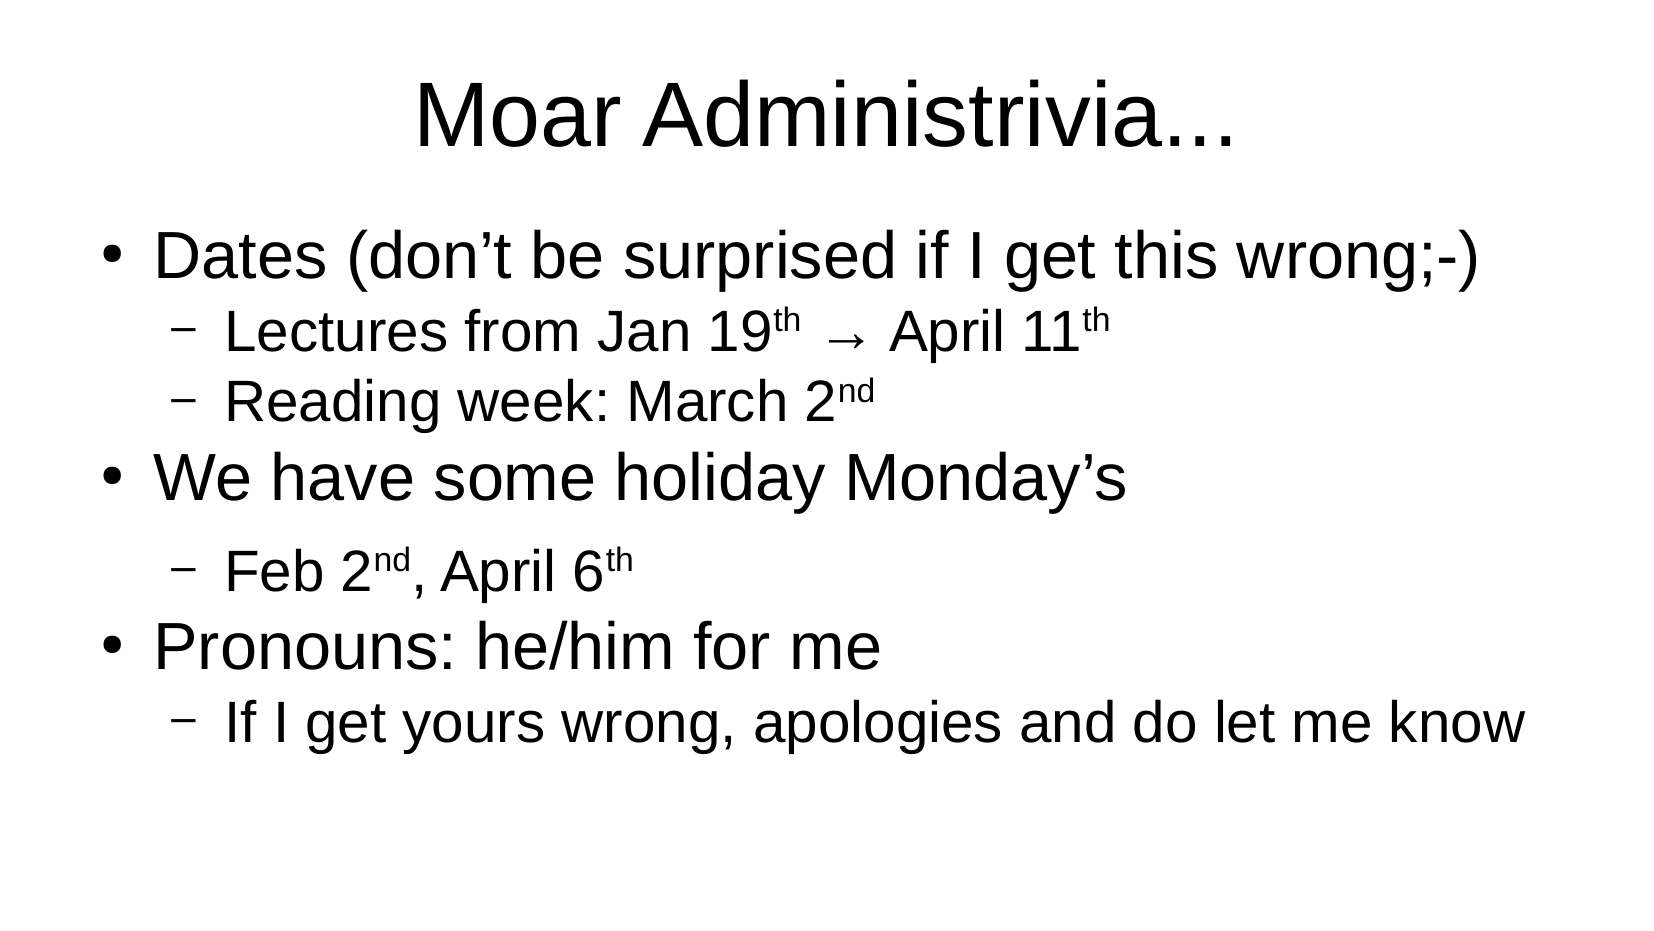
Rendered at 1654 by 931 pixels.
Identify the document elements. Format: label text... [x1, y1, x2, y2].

list Dates (don’t be surprised if I get this wrong;-) Lectures from Jan 19th → April 11th Reading week: March 2nd We have some holiday Monday’s Feb 2nd, April 6th Pronouns: he/him for me If I get yours wrong, apologies and do let me know [82, 217, 1571, 758]
title Moar Administrivia... [82, 37, 1571, 193]
